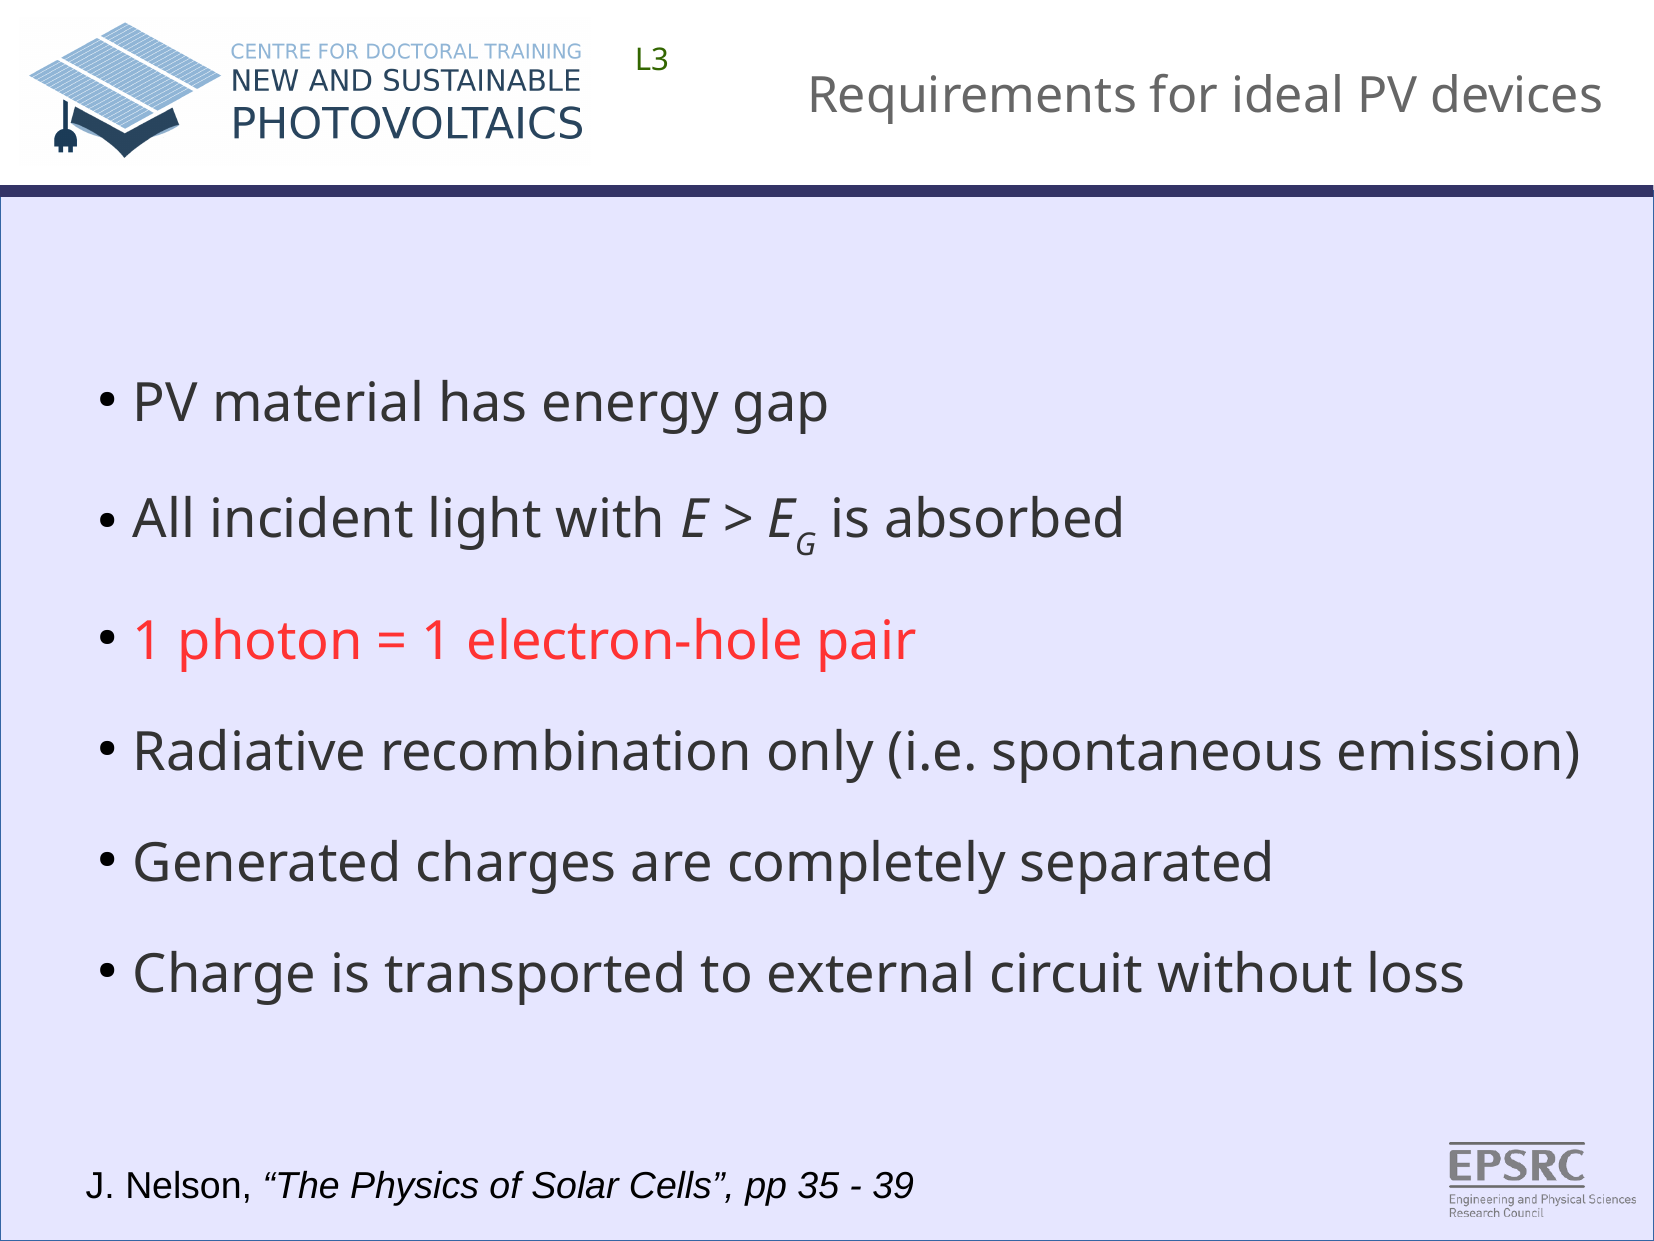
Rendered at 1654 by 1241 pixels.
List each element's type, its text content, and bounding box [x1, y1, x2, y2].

text_box J. Nelson, “The Physics of Solar Cells”, pp 35 - 39 [70, 1157, 929, 1215]
picture [19, 17, 591, 166]
text_box [0, 197, 1654, 1241]
text_box PV material has energy gap All incident light with E > EG is absorbed 1 photon = 1 electron-hole pair Radiative recombination only (i.e. spontaneous emission) Generated charges are completely separated Charge is transported to external circuit without loss [82, 318, 1541, 957]
text_box Requirements for ideal PV devices [767, 52, 1619, 124]
text_box L3 [620, 29, 880, 80]
picture [1449, 1142, 1636, 1217]
